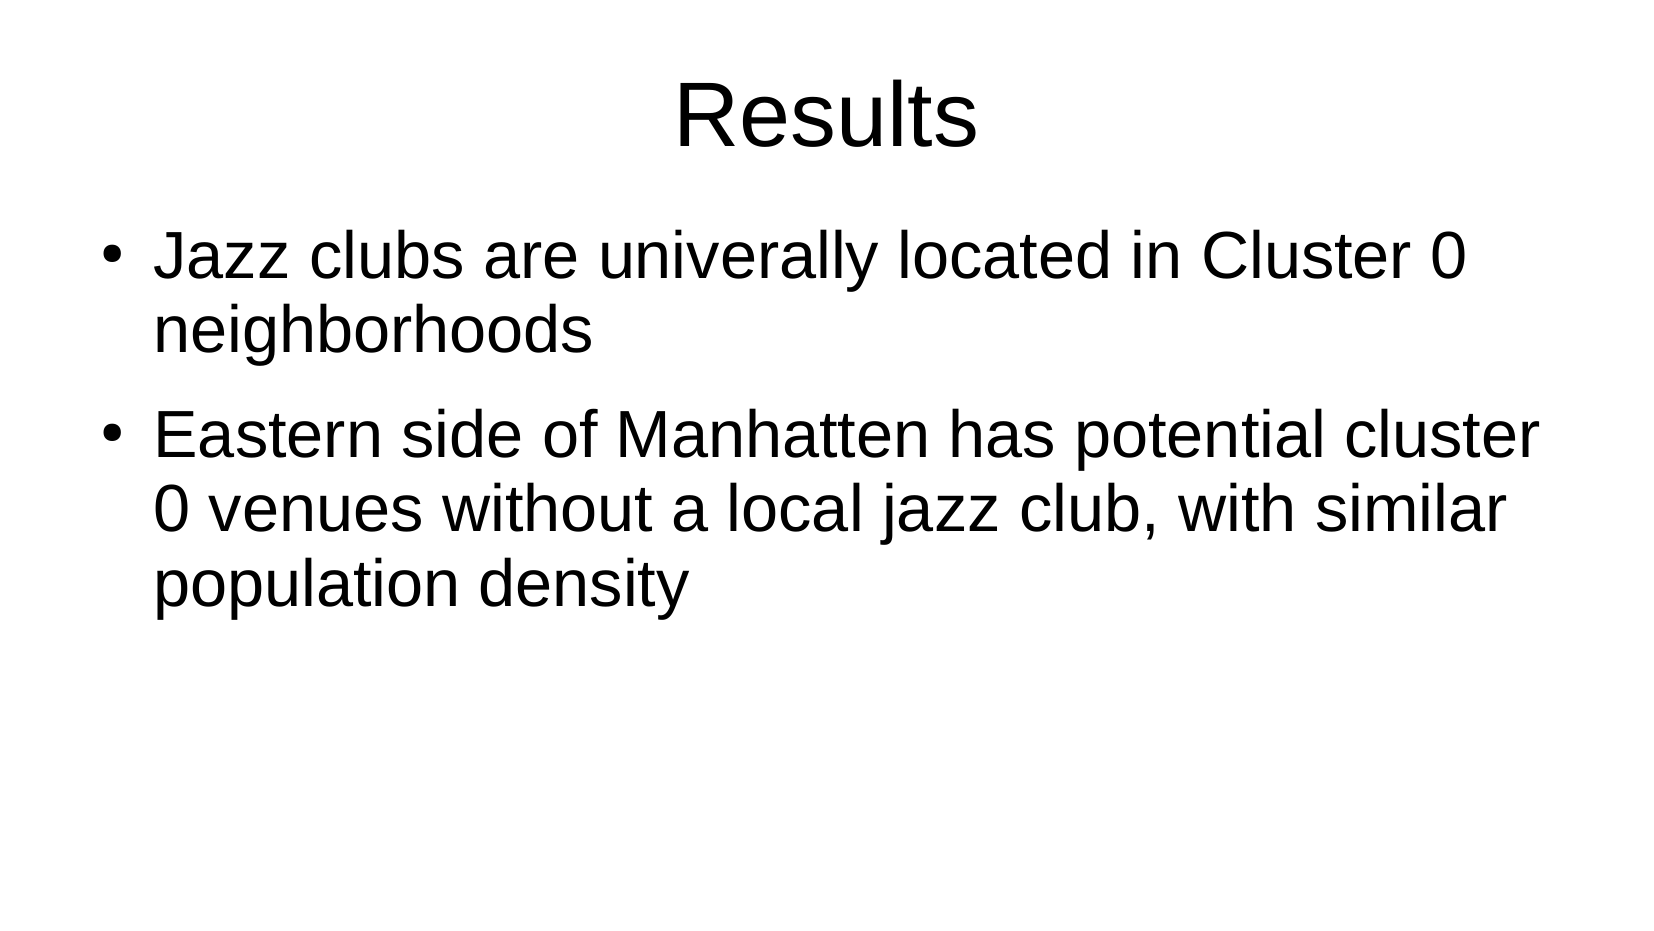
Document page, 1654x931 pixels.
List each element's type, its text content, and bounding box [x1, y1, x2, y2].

title Results [82, 37, 1571, 193]
list Jazz clubs are univerally located in Cluster 0 neighborhoods Eastern side of Manhatten has potential cluster 0 venues without a local jazz club, with similar population density [82, 217, 1571, 758]
